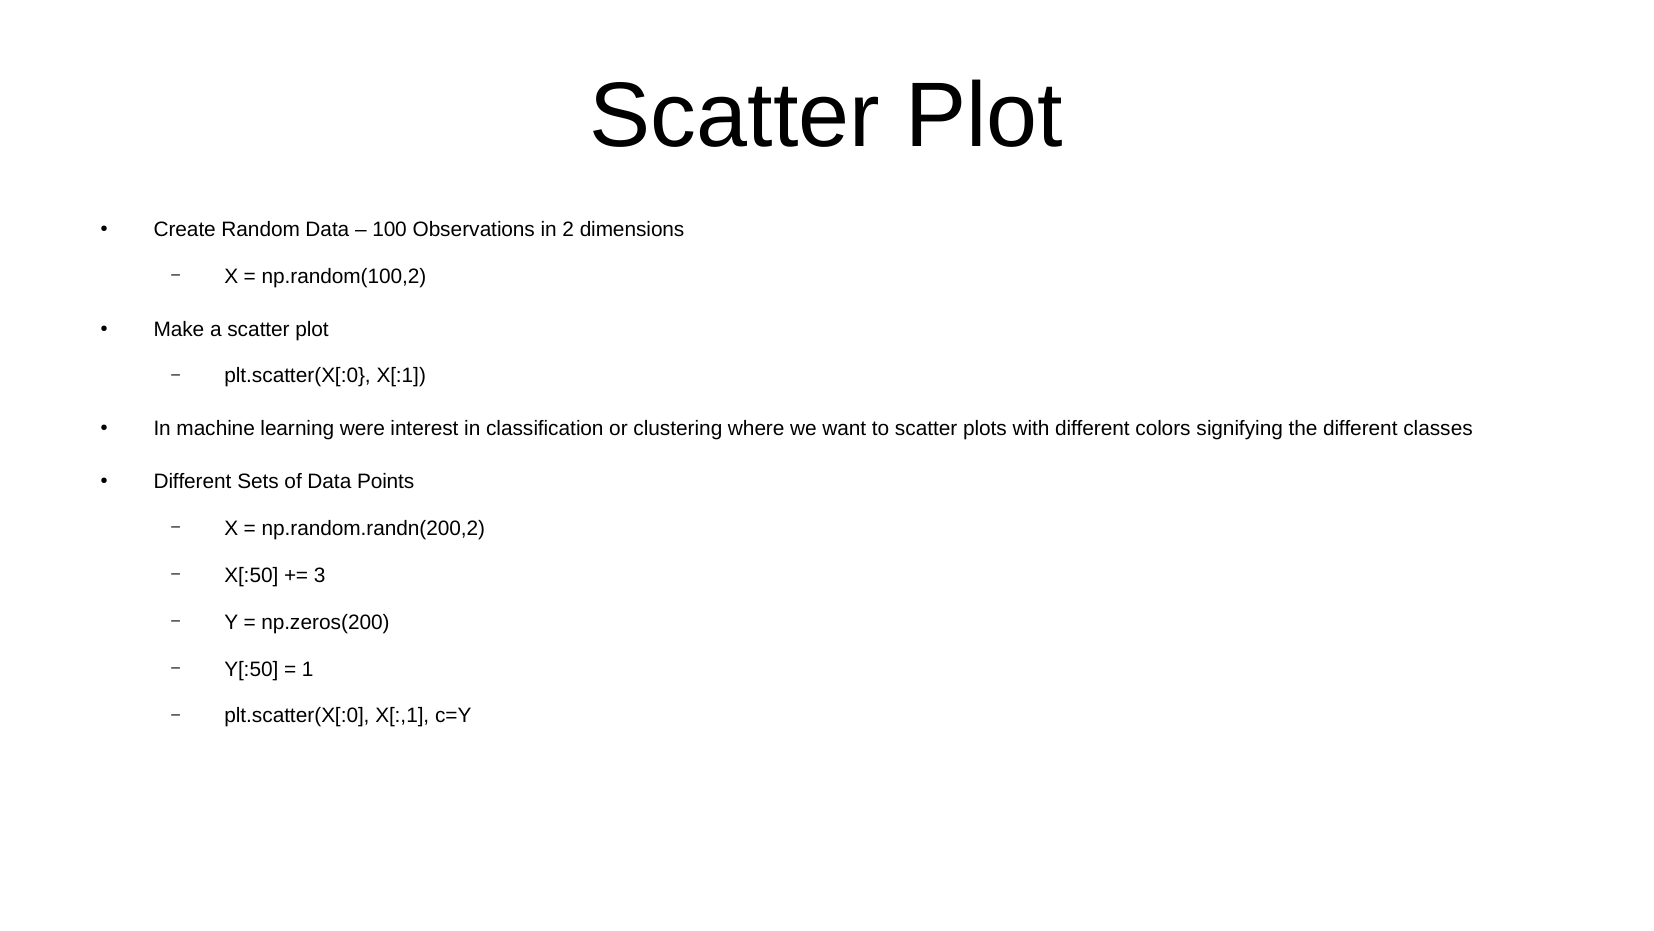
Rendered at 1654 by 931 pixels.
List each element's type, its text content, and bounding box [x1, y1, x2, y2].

title Scatter Plot [82, 37, 1571, 193]
list Create Random Data – 100 Observations in 2 dimensions X = np.random(100,2) Make a scatter plot plt.scatter(X[:0}, X[:1]) In machine learning were interest in classification or clustering where we want to scatter plots with different colors signifying the different classes Different Sets of Data Points X = np.random.randn(200,2) X[:50] += 3 Y = np.zeros(200) Y[:50] = 1 plt.scatter(X[:0], X[:,1], c=Y [82, 217, 1621, 901]
